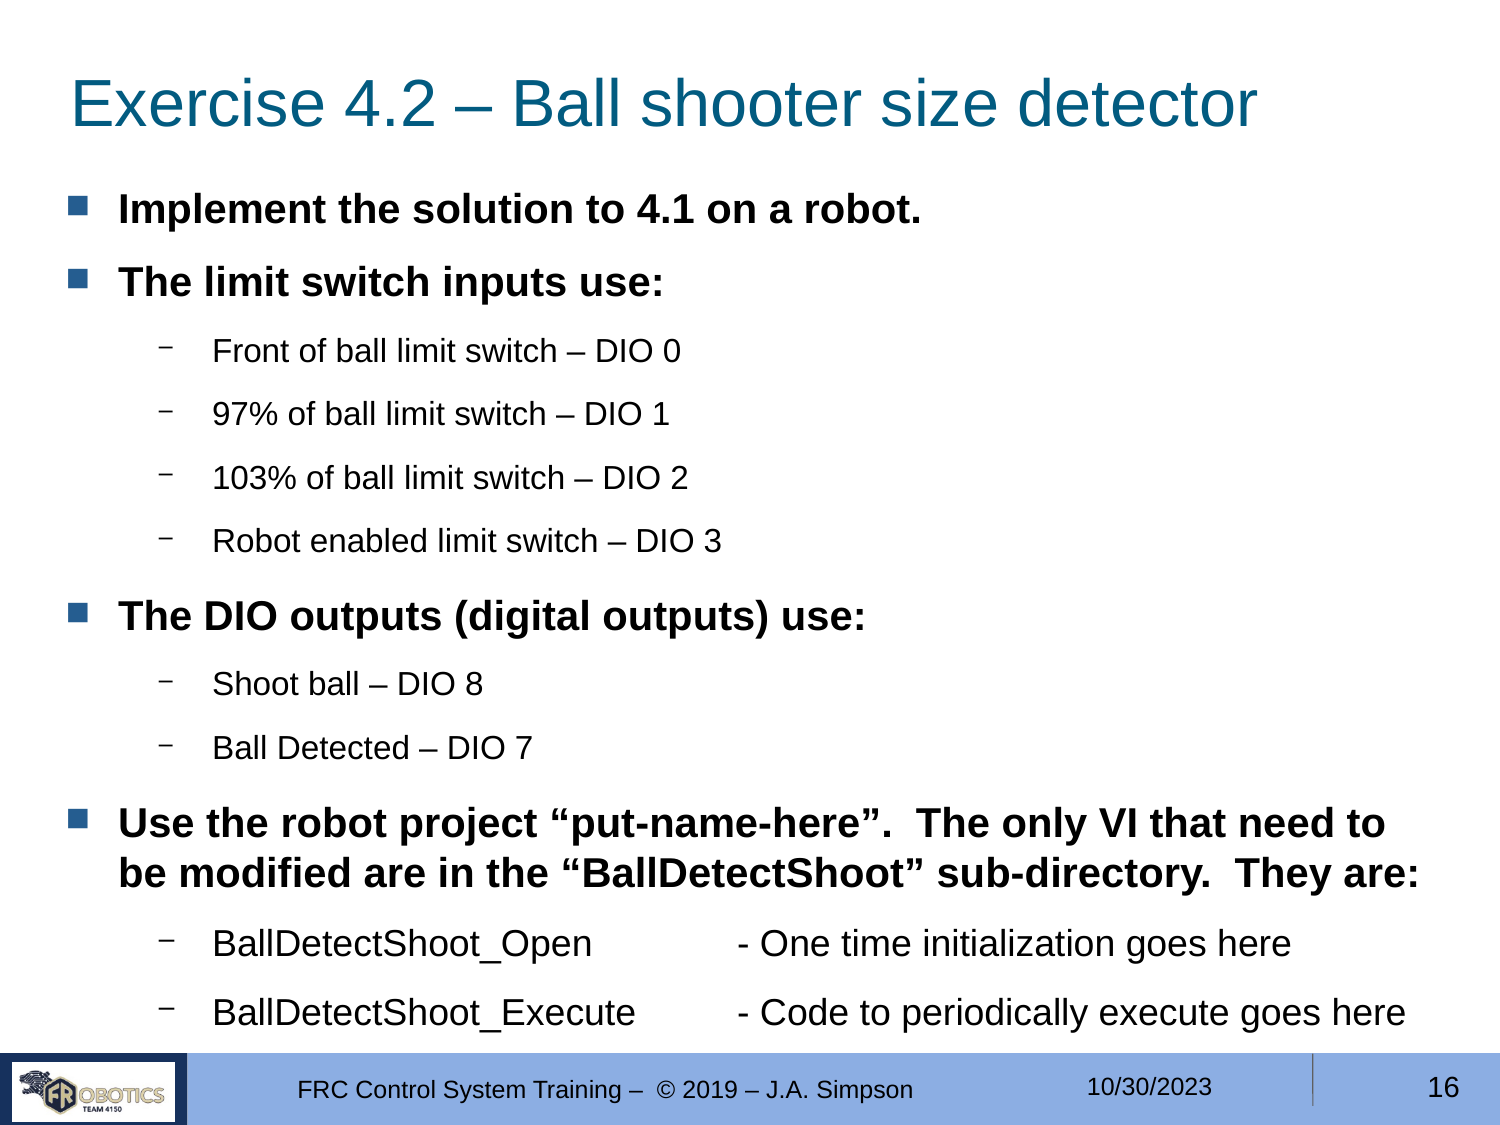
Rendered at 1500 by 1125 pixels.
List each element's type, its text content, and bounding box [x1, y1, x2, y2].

picture [12, 1062, 175, 1122]
slide_number <number> [1337, 1072, 1475, 1100]
footer FRC Control System Training – © 2019 – J.A. Simpson [225, 1074, 988, 1103]
title Exercise 4.2 – Ball shooter size detector [55, 52, 1443, 148]
list Implement the solution to 4.1 on a robot. The limit switch inputs use: Front of ball limit switch – DIO 0 97% of ball limit switch – DIO 1 103% of ball limit switch – DIO 2 Robot enabled limit switch – DIO 3 The DIO outputs (digital outputs) use: Shoot ball – DIO 8 Ball Detected – DIO 7 Use the robot project “put-name-here”. The only VI that need to be modified are in the “BallDetectShoot” sub-directory. They are: BallDetectShoot_Open - One time initialization goes here BallDetectShoot_Execute - Code to periodically execute goes here [55, 174, 1441, 1025]
slide_number 10/30/2023 [1012, 1071, 1288, 1100]
